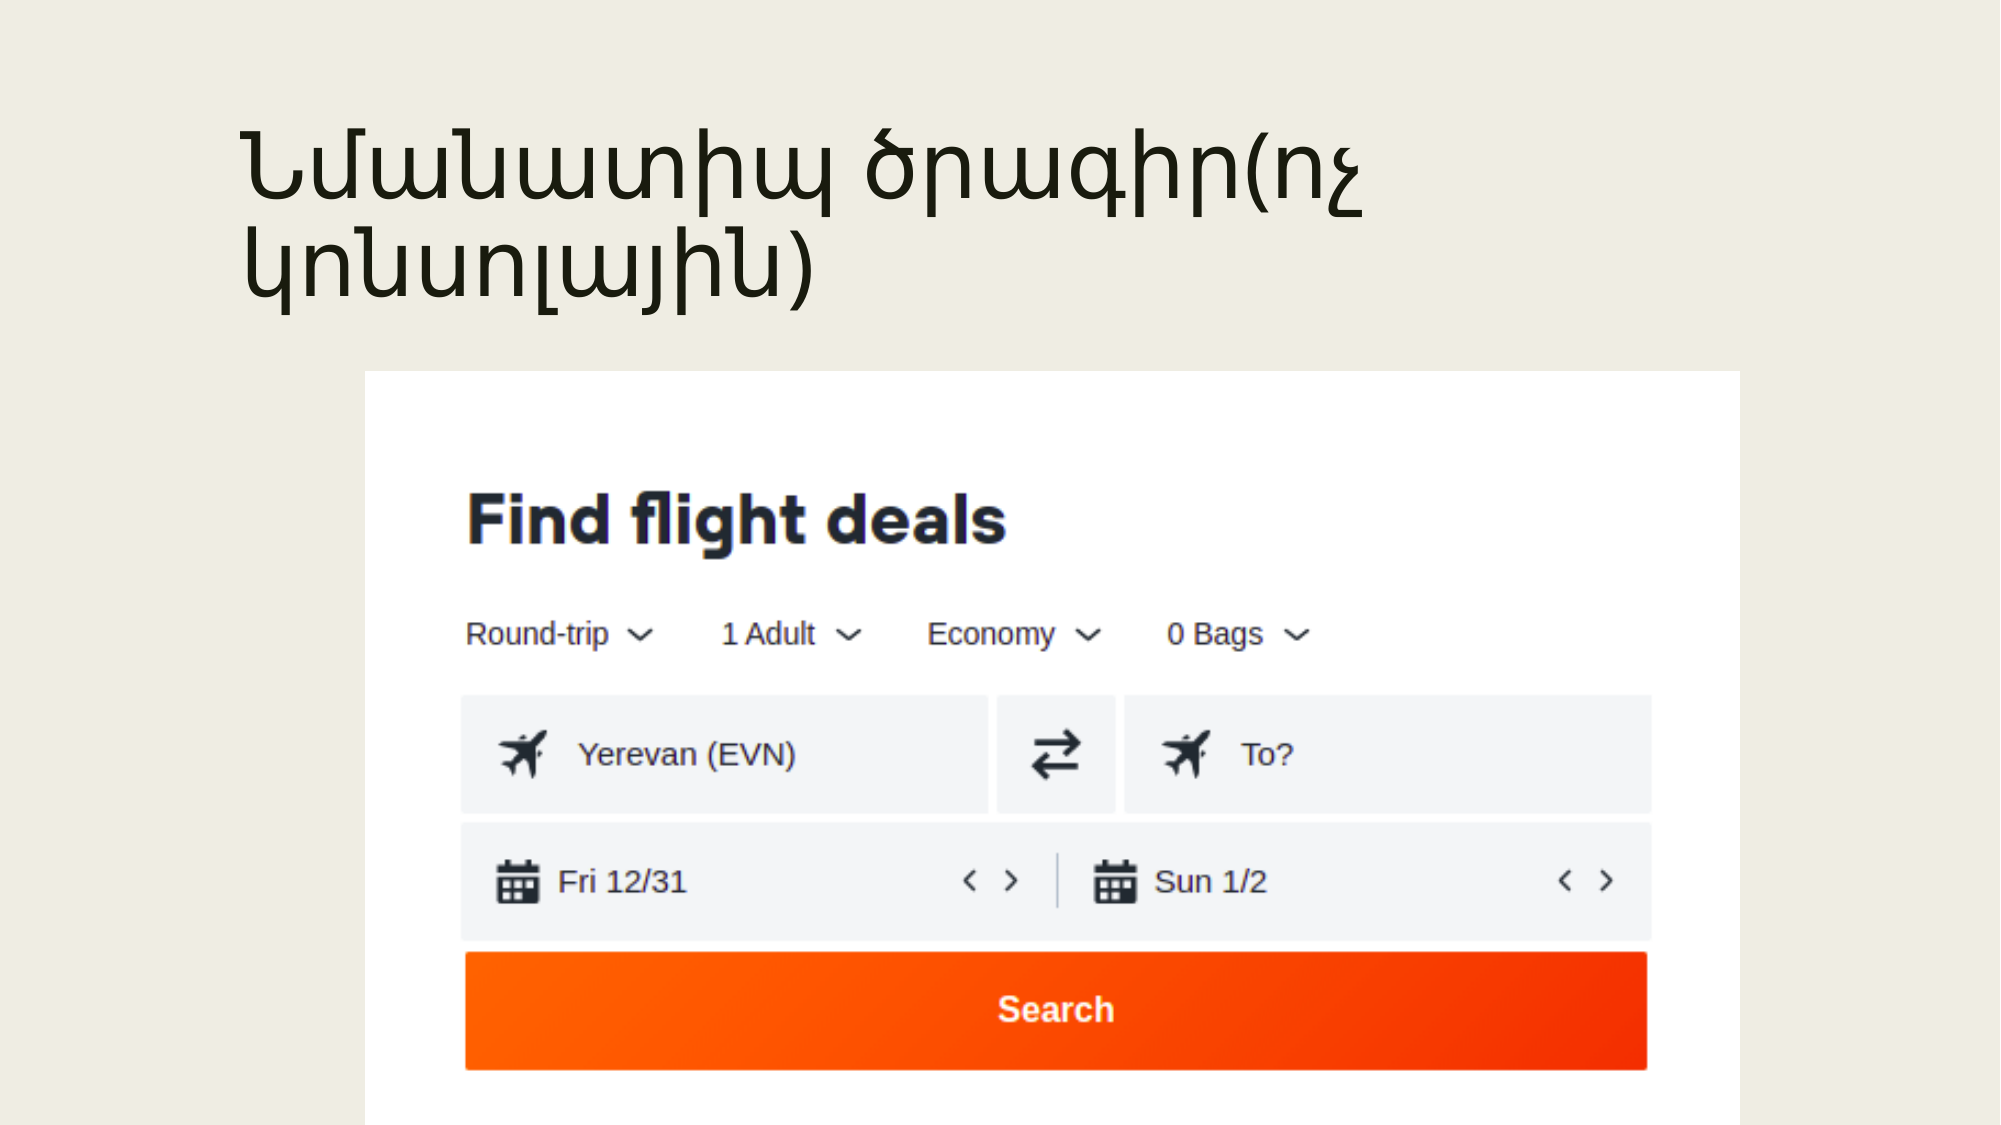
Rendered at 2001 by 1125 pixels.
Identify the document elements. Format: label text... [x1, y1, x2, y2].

picture [365, 371, 1740, 1125]
title Նմանատիպ ծրագիր(ոչ կոնսոլային) [225, 112, 1801, 357]
